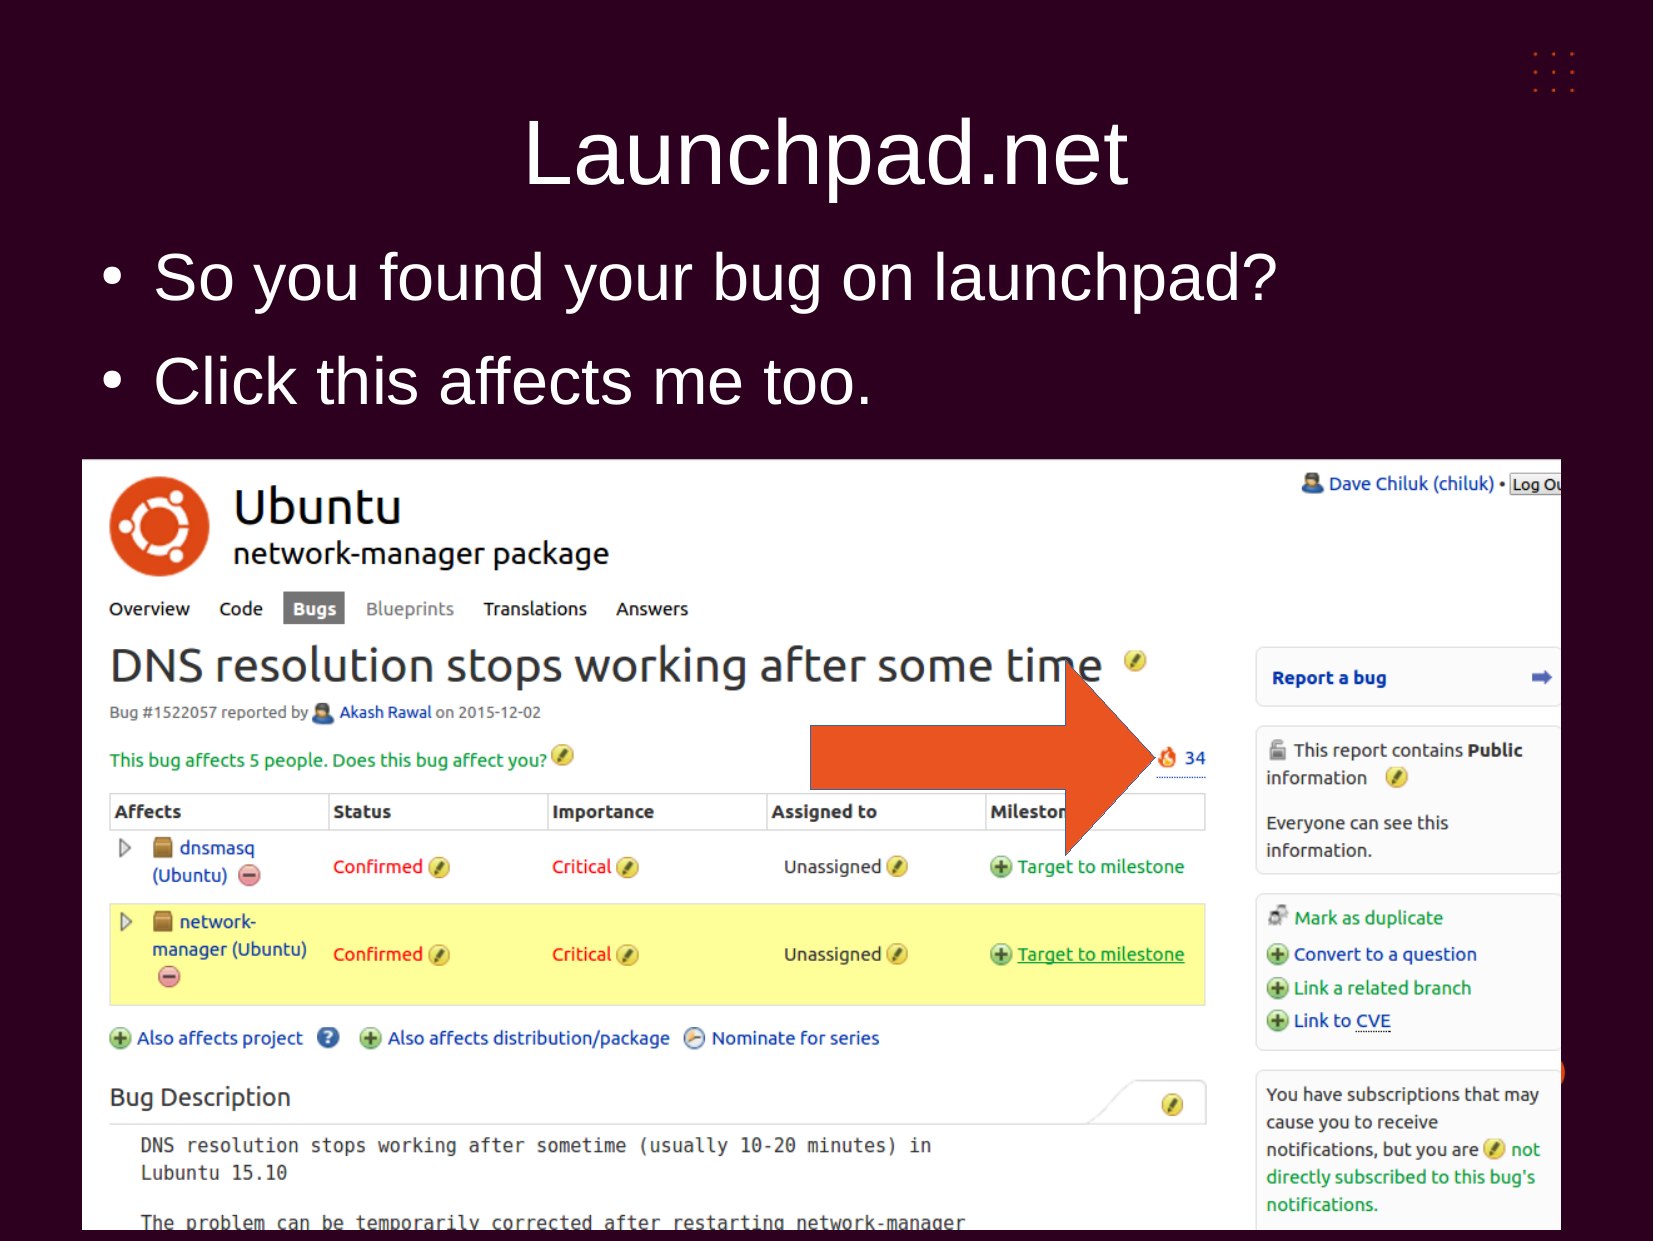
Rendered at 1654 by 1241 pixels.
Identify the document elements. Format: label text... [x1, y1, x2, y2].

title Launchpad.net [82, 49, 1571, 240]
picture [1571, 49, 1575, 94]
text_box [810, 659, 1156, 856]
picture [82, 459, 1653, 1231]
list So you found your bug on launchpad? Click this affects me too. [82, 240, 1571, 1010]
